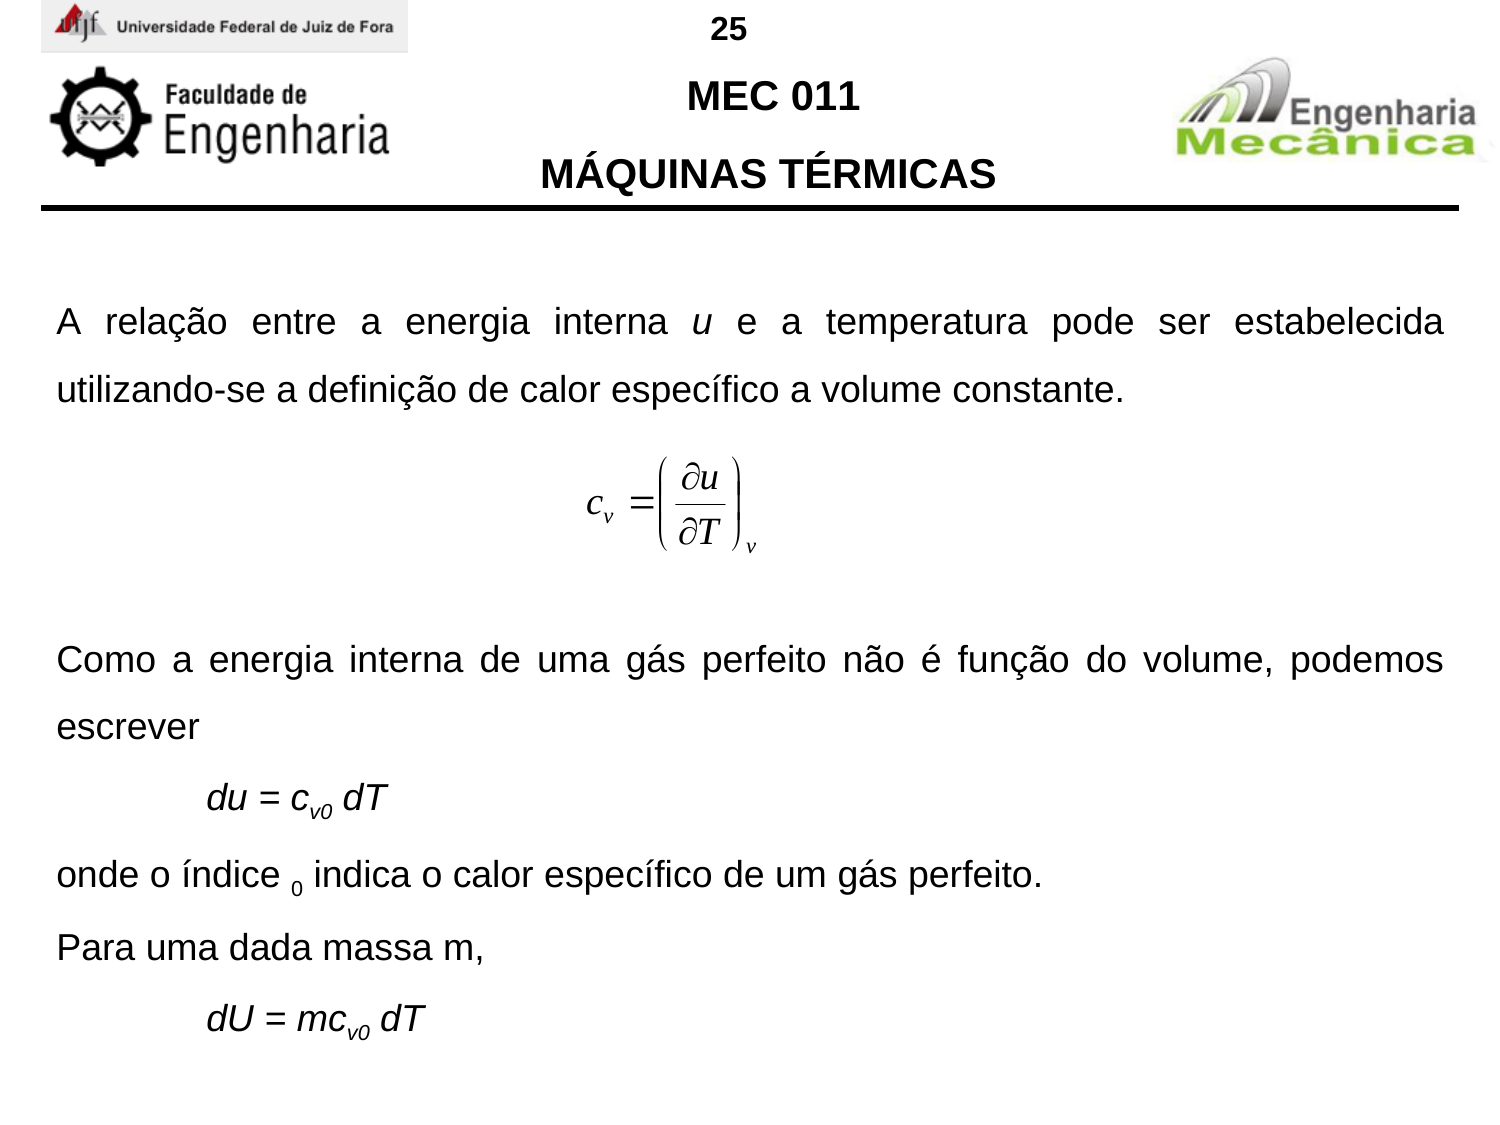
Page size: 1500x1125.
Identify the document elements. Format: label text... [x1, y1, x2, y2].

picture [1151, 54, 1500, 167]
chart [580, 450, 763, 563]
text_box A relação entre a energia interna u e a temperatura pode ser estabelecida utilizando-se a definição de calor específico a volume constante. Como a energia interna de uma gás perfeito não é função do volume, podemos escrever du = cv0 dT onde o índice 0 indica o calor específico de um gás perfeito. Para uma dada massa m, dU = mcv0 dT [41, 267, 1459, 1053]
picture [41, 0, 408, 174]
